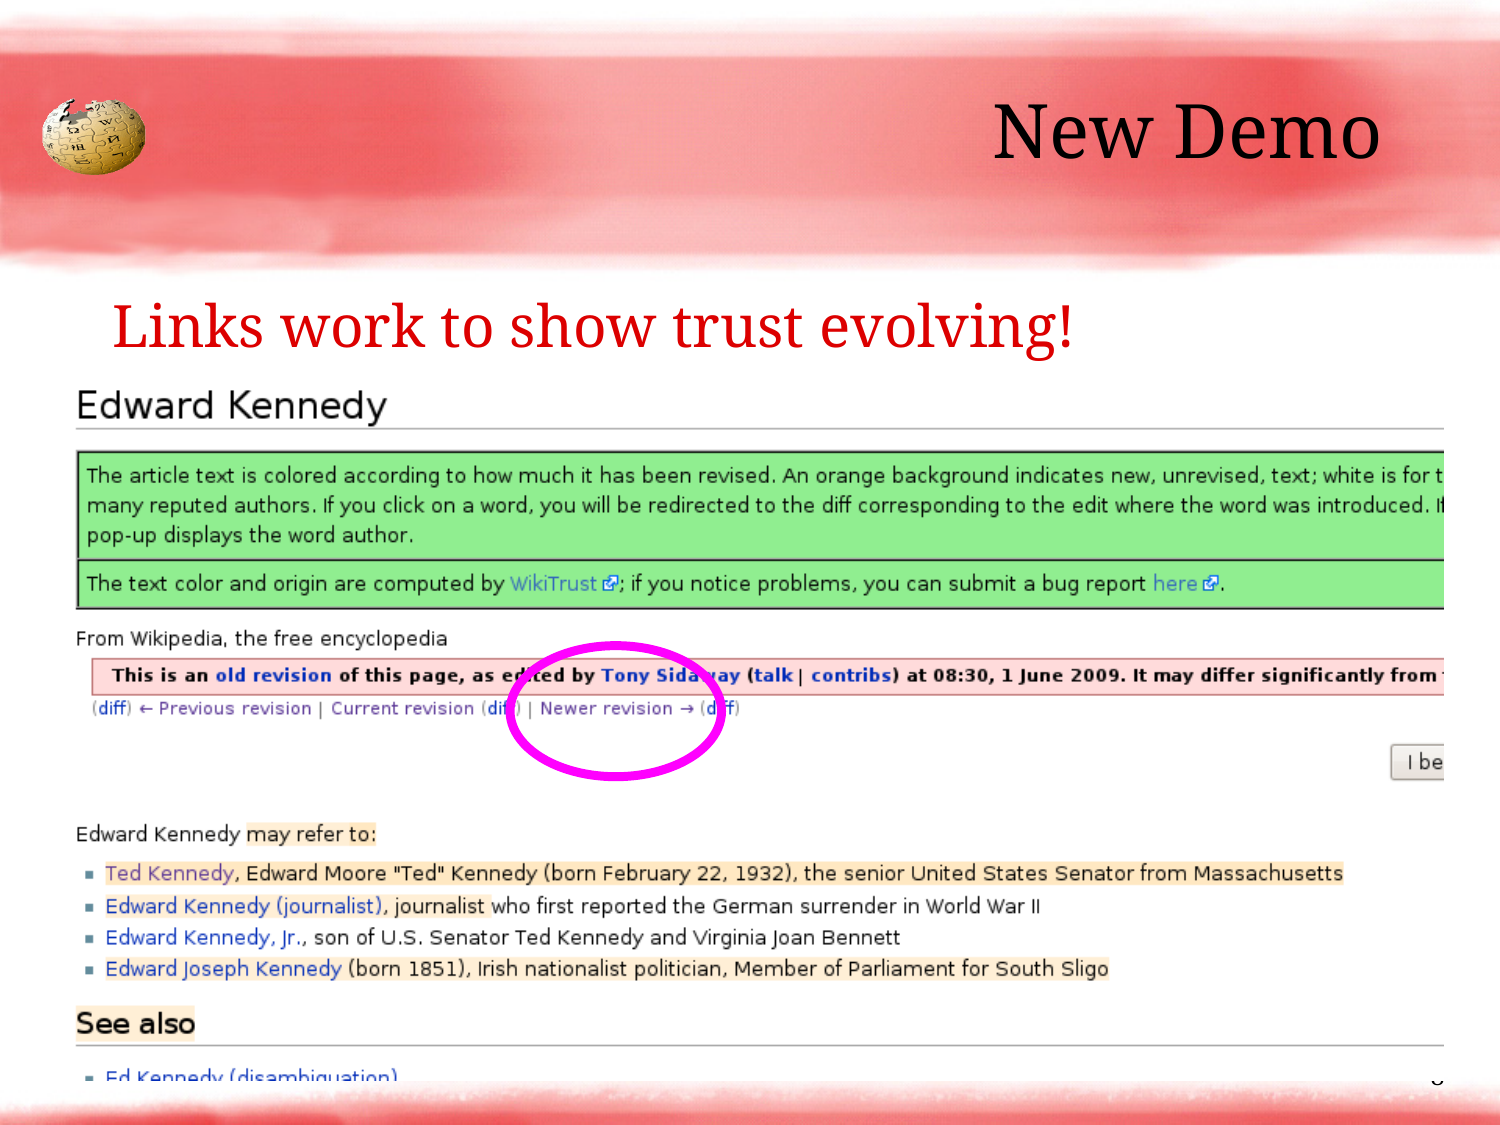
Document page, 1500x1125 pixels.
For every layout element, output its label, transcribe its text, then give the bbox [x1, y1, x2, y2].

list Links work to show trust evolving! [112, 287, 1383, 375]
title New Demo [112, 44, 1383, 214]
picture [0, 0, 1500, 1125]
